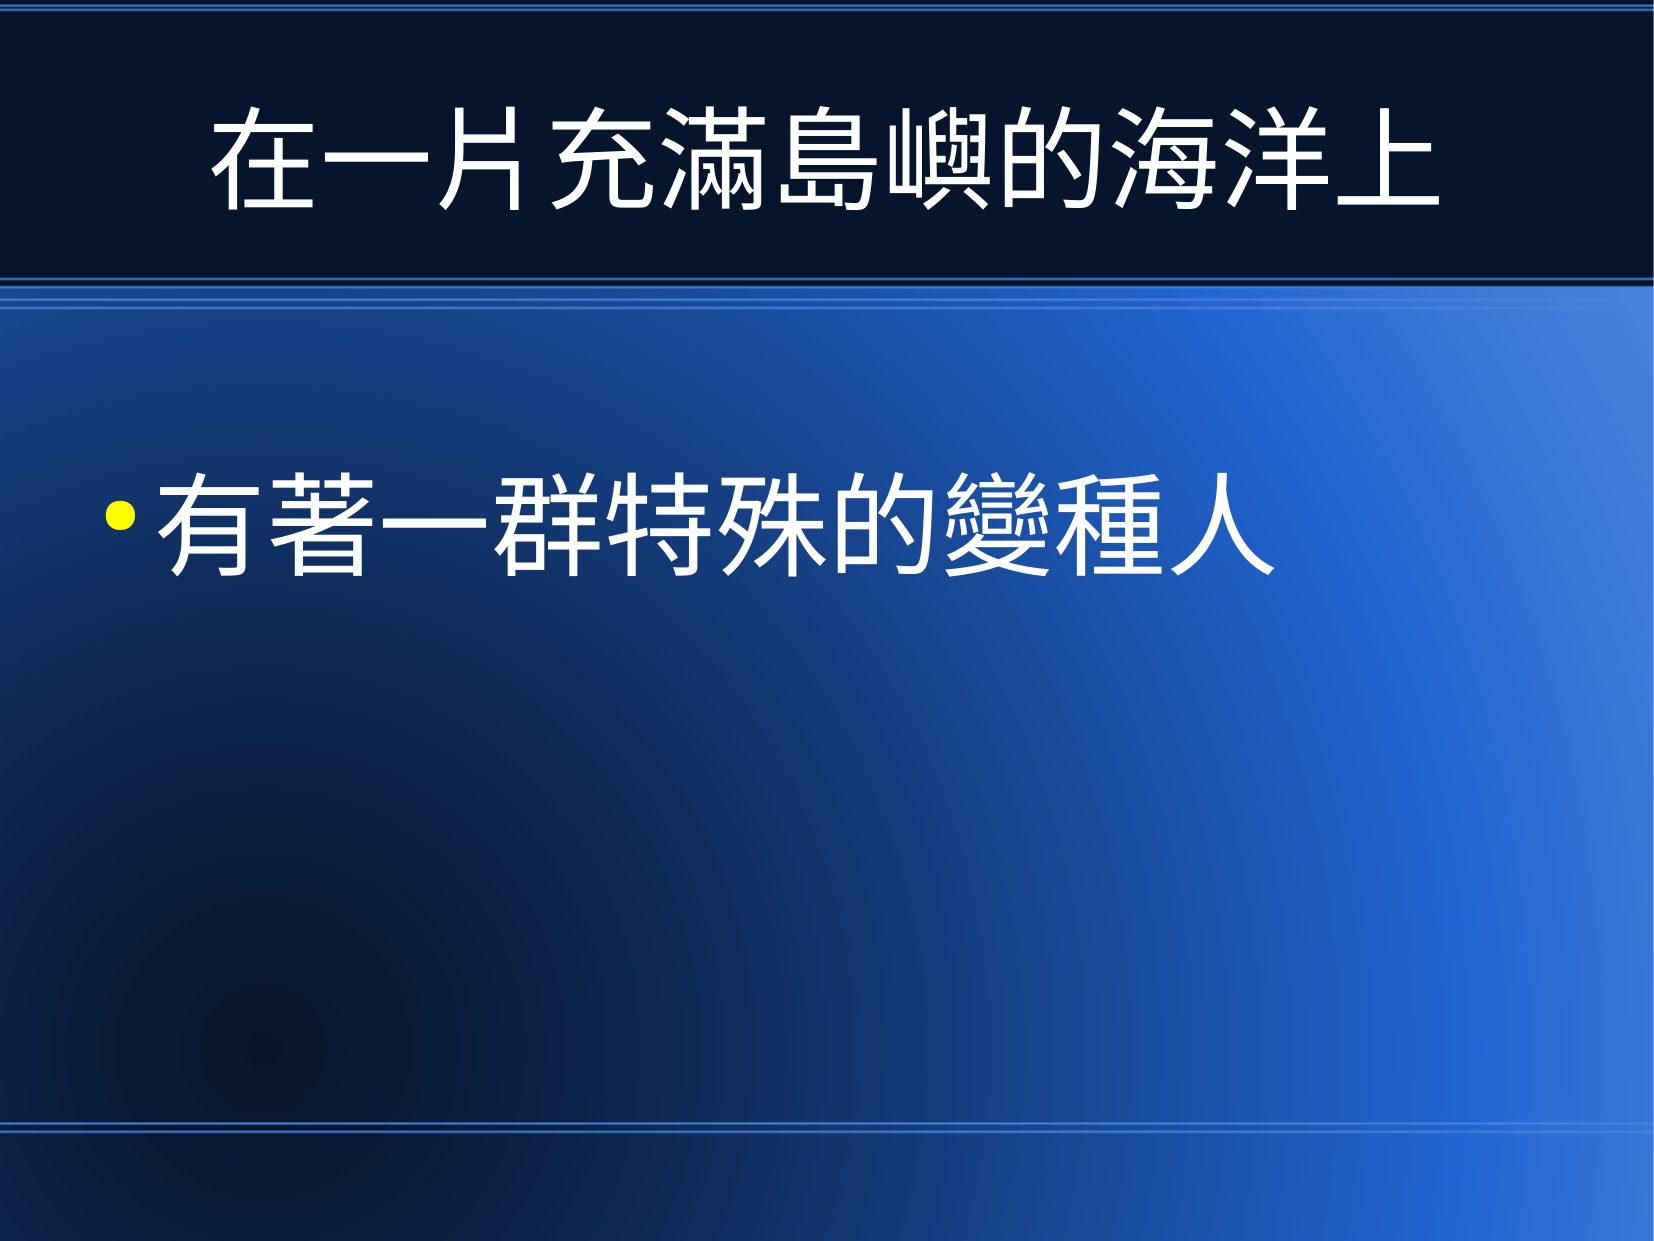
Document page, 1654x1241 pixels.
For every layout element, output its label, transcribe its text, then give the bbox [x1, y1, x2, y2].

list 有著一群特殊的變種人 [82, 355, 1571, 1241]
title 在一片充滿島嶼的海洋上 [82, 49, 1571, 257]
picture [0, 0, 1654, 1241]
